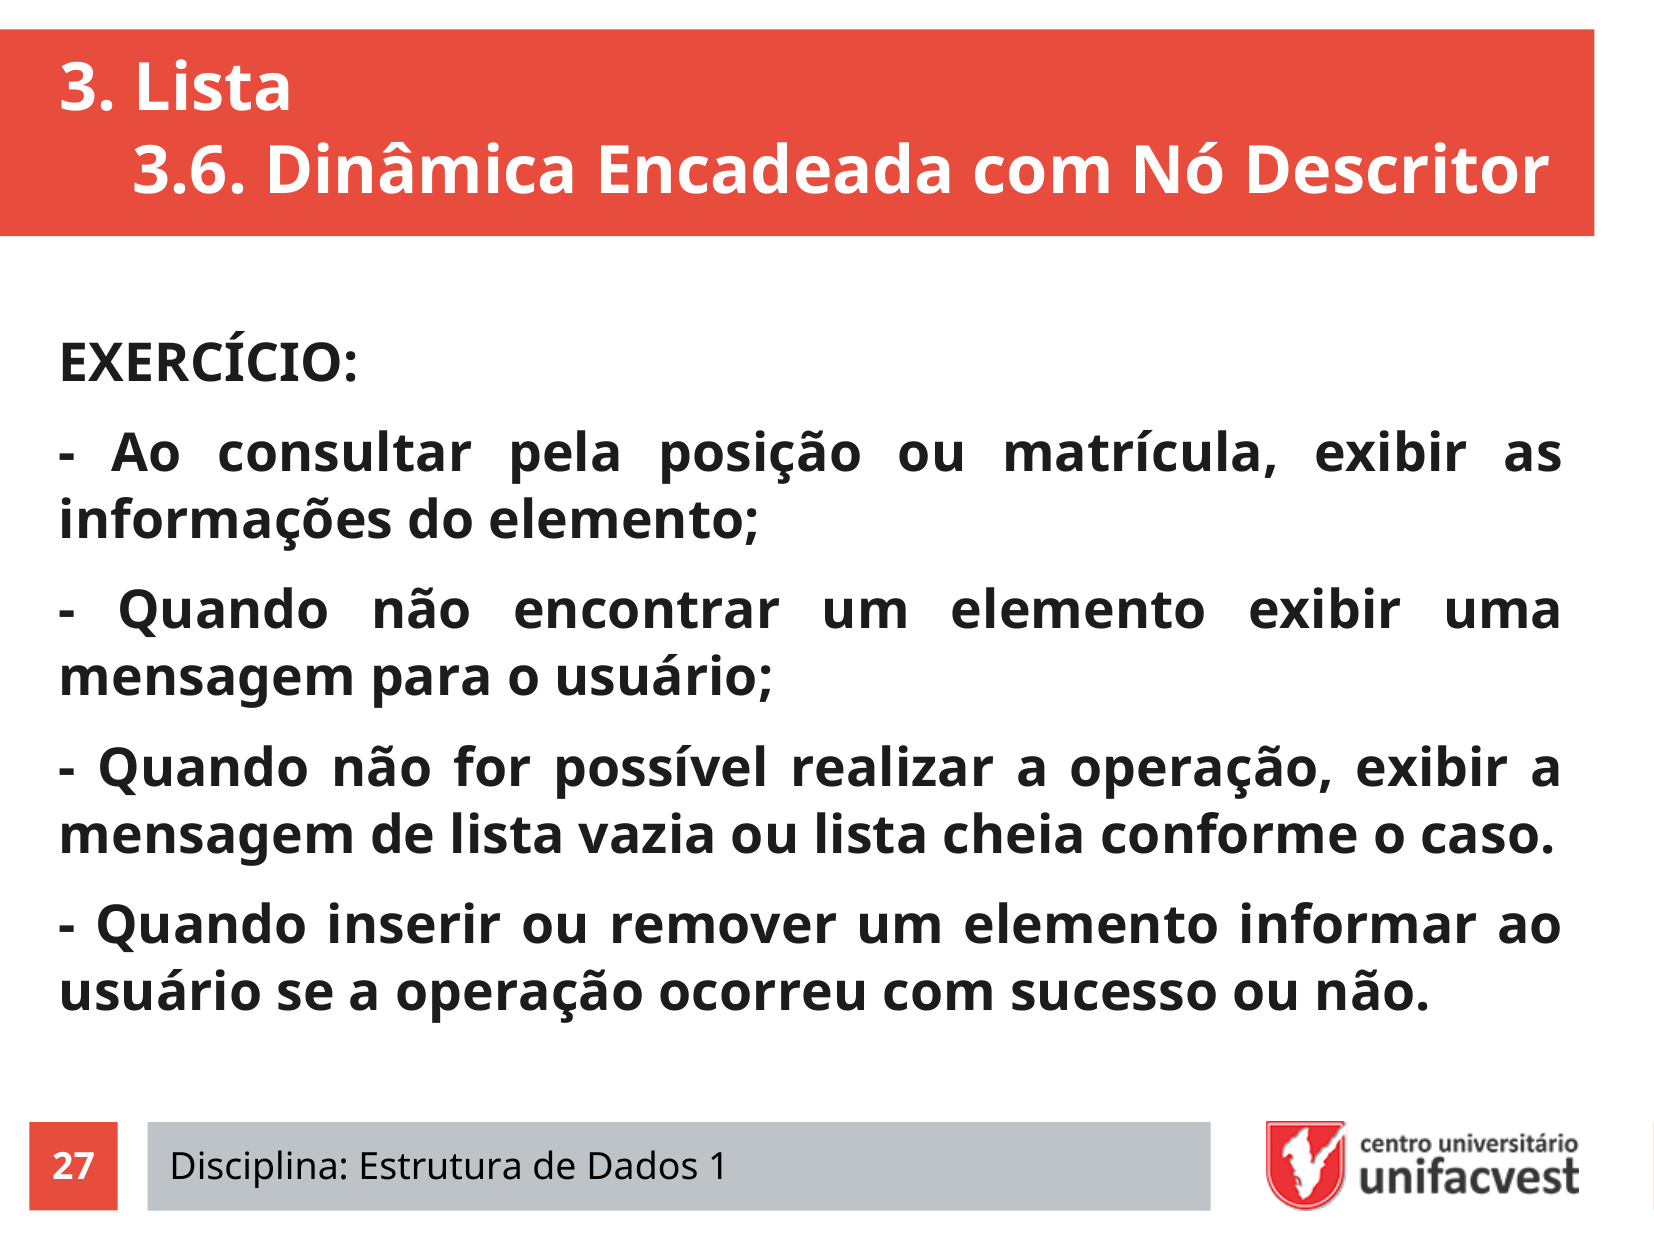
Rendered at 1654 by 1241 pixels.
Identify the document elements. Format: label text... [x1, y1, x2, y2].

text_box Disciplina: Estrutura de Dados 1 [154, 1132, 1205, 1196]
picture [1266, 1121, 1579, 1211]
text_box [1238, 1120, 1654, 1212]
title 3. Lista 3.6. Dinâmica Encadeada com Nó Descritor [59, 59, 1595, 207]
list EXERCÍCIO: - Ao consultar pela posição ou matrícula, exibir as informações do elemento; - Quando não encontrar um elemento exibir uma mensagem para o usuário; - Quando não for possível realizar a operação, exibir a mensagem de lista vazia ou lista cheia conforme o caso. - Quando inserir ou remover um elemento informar ao usuário se a operação ocorreu com sucesso ou não. [59, 324, 1566, 1093]
